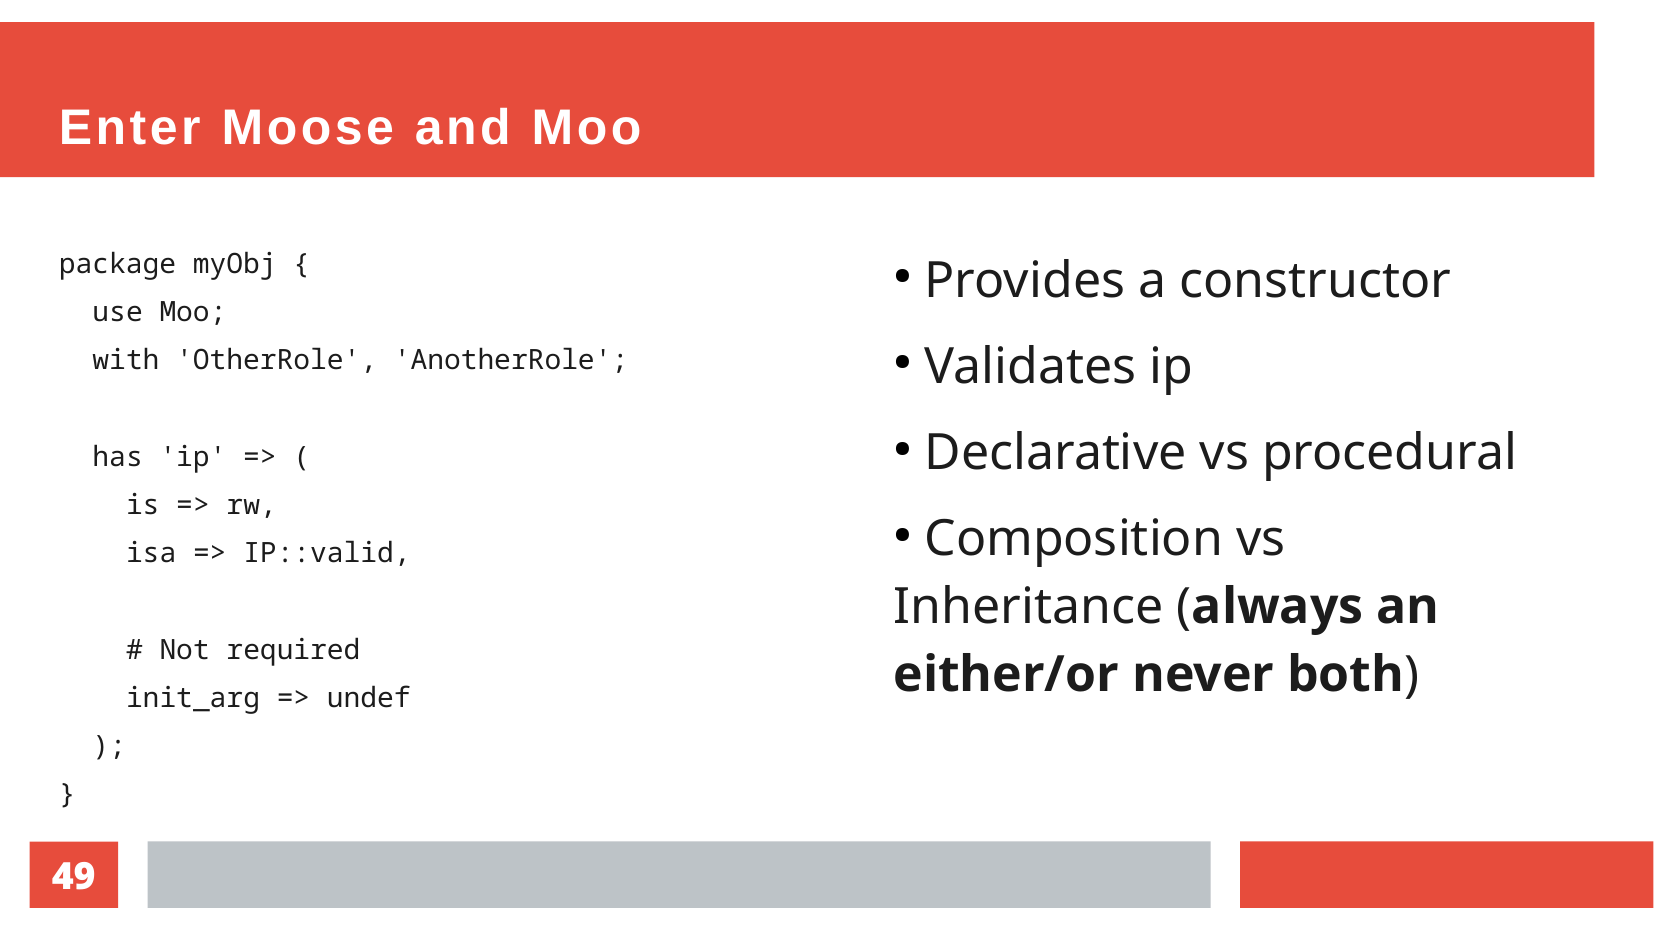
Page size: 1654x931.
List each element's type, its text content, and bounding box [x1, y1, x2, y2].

list package myObj { use Moo; with 'OtherRole', 'AnotherRole'; has 'ip' => ( is => rw, isa => IP::valid, # Not required init_arg => undef ); } [59, 243, 876, 820]
title Enter Moose and Moo [59, 44, 1595, 156]
list Provides a constructor Validates ip Declarative vs procedural Composition vs Inheritance (always an either/or never both) [893, 243, 1556, 820]
